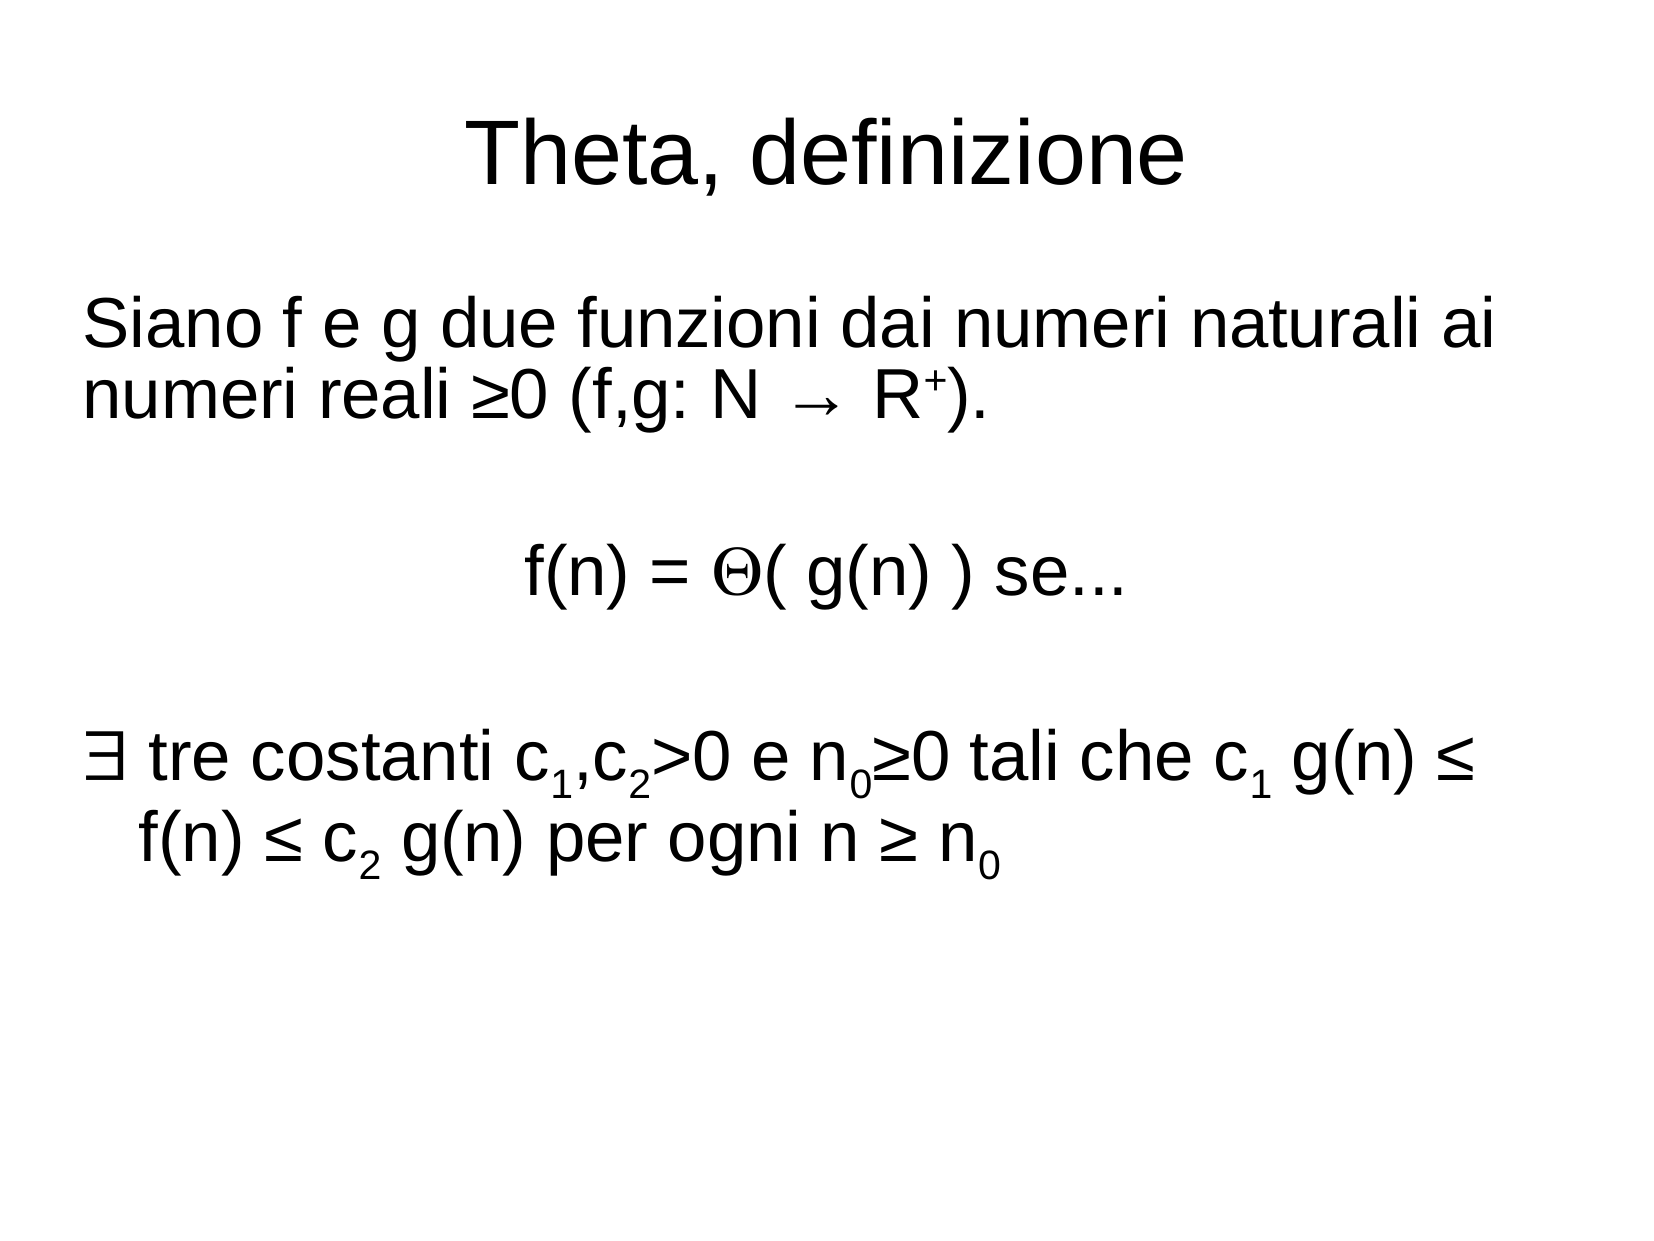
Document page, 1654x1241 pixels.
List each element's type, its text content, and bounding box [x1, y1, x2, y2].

title Theta, definizione [82, 49, 1571, 257]
list Siano f e g due funzioni dai numeri naturali ai numeri reali ≥0 (f,g: N → R+). f(n) = ( g(n) ) se...  tre costanti c1,c2>0 e n0≥0 tali che c1 g(n) ≤ f(n) ≤ c2 g(n) per ogni n ≥ n0 [82, 290, 1571, 1010]
